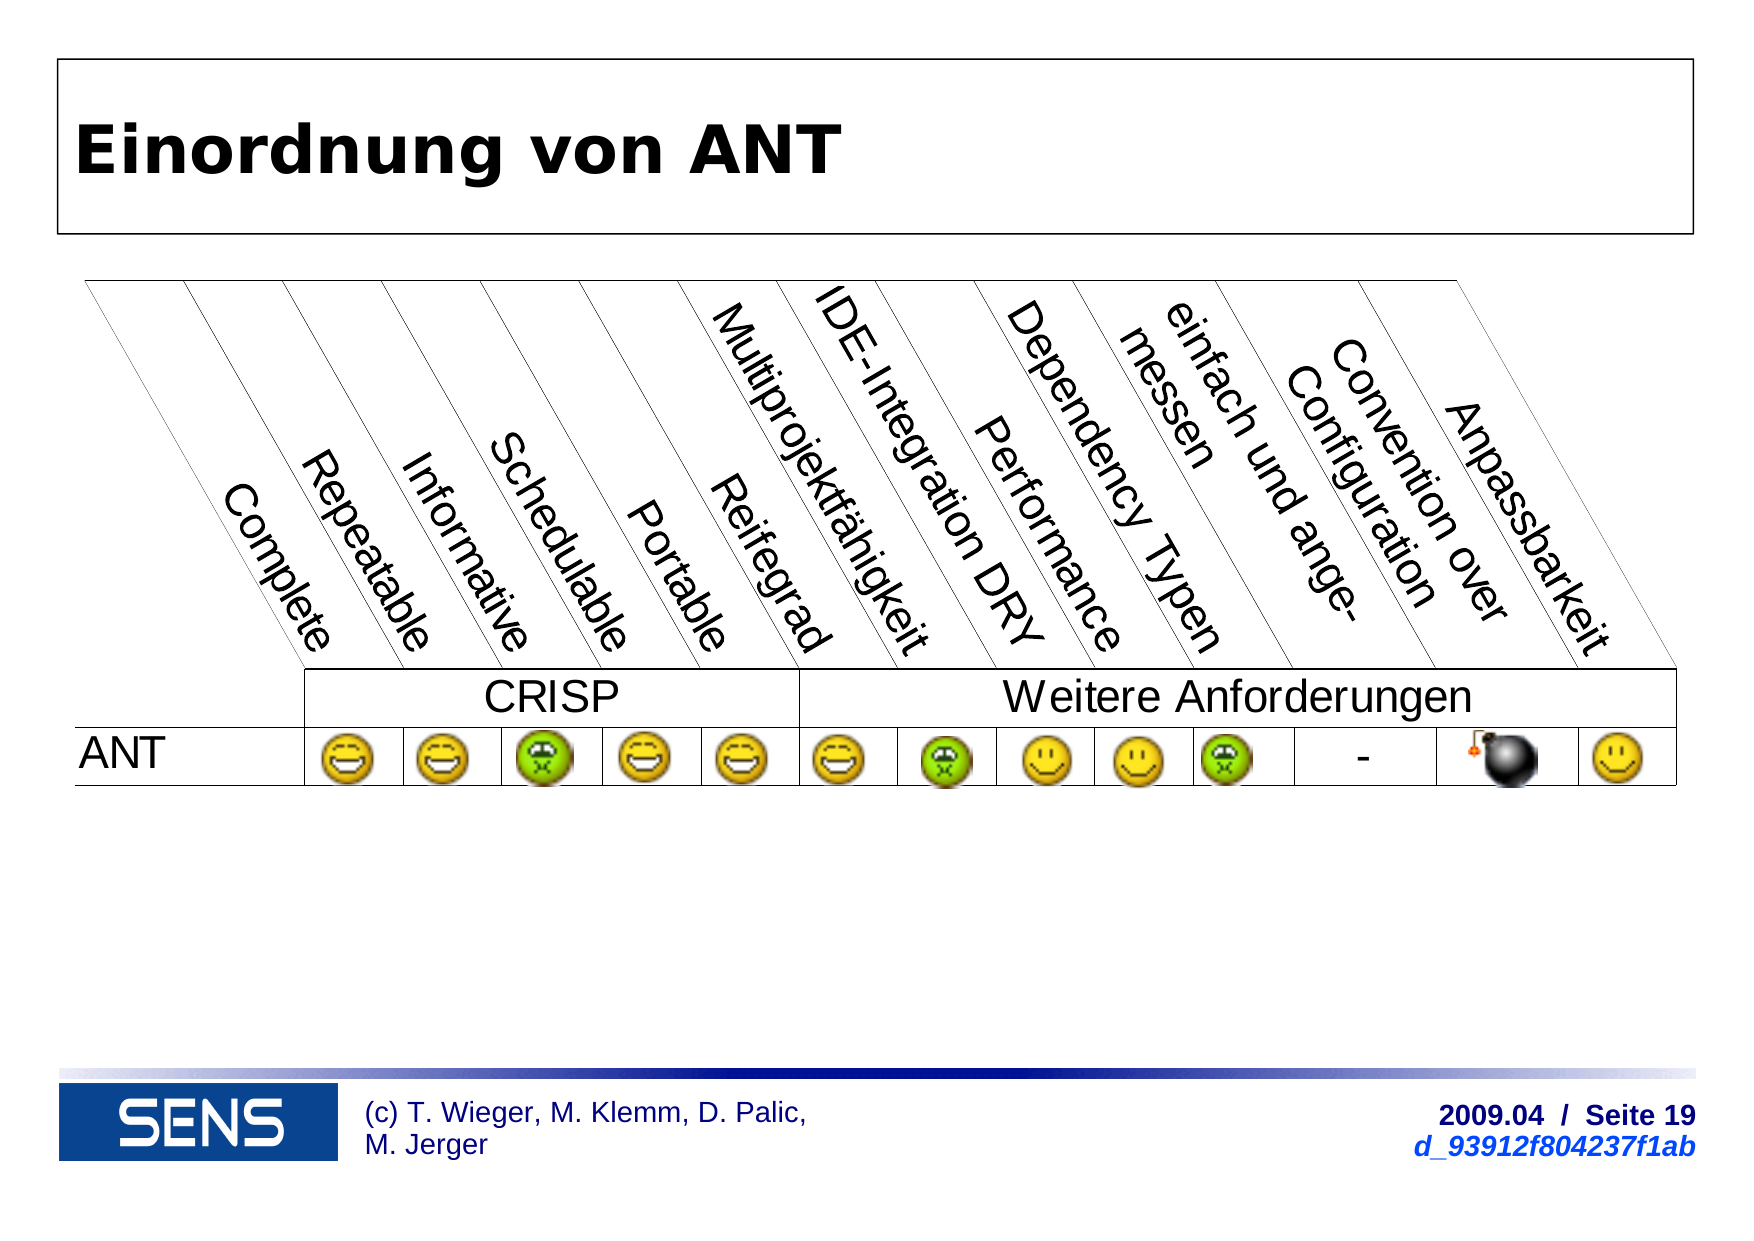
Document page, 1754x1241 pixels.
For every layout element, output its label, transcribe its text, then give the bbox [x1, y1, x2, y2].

picture [59, 1068, 1696, 1079]
picture [59, 1083, 338, 1161]
chart [73, 280, 1683, 850]
title Einordnung von ANT [73, 61, 1693, 241]
